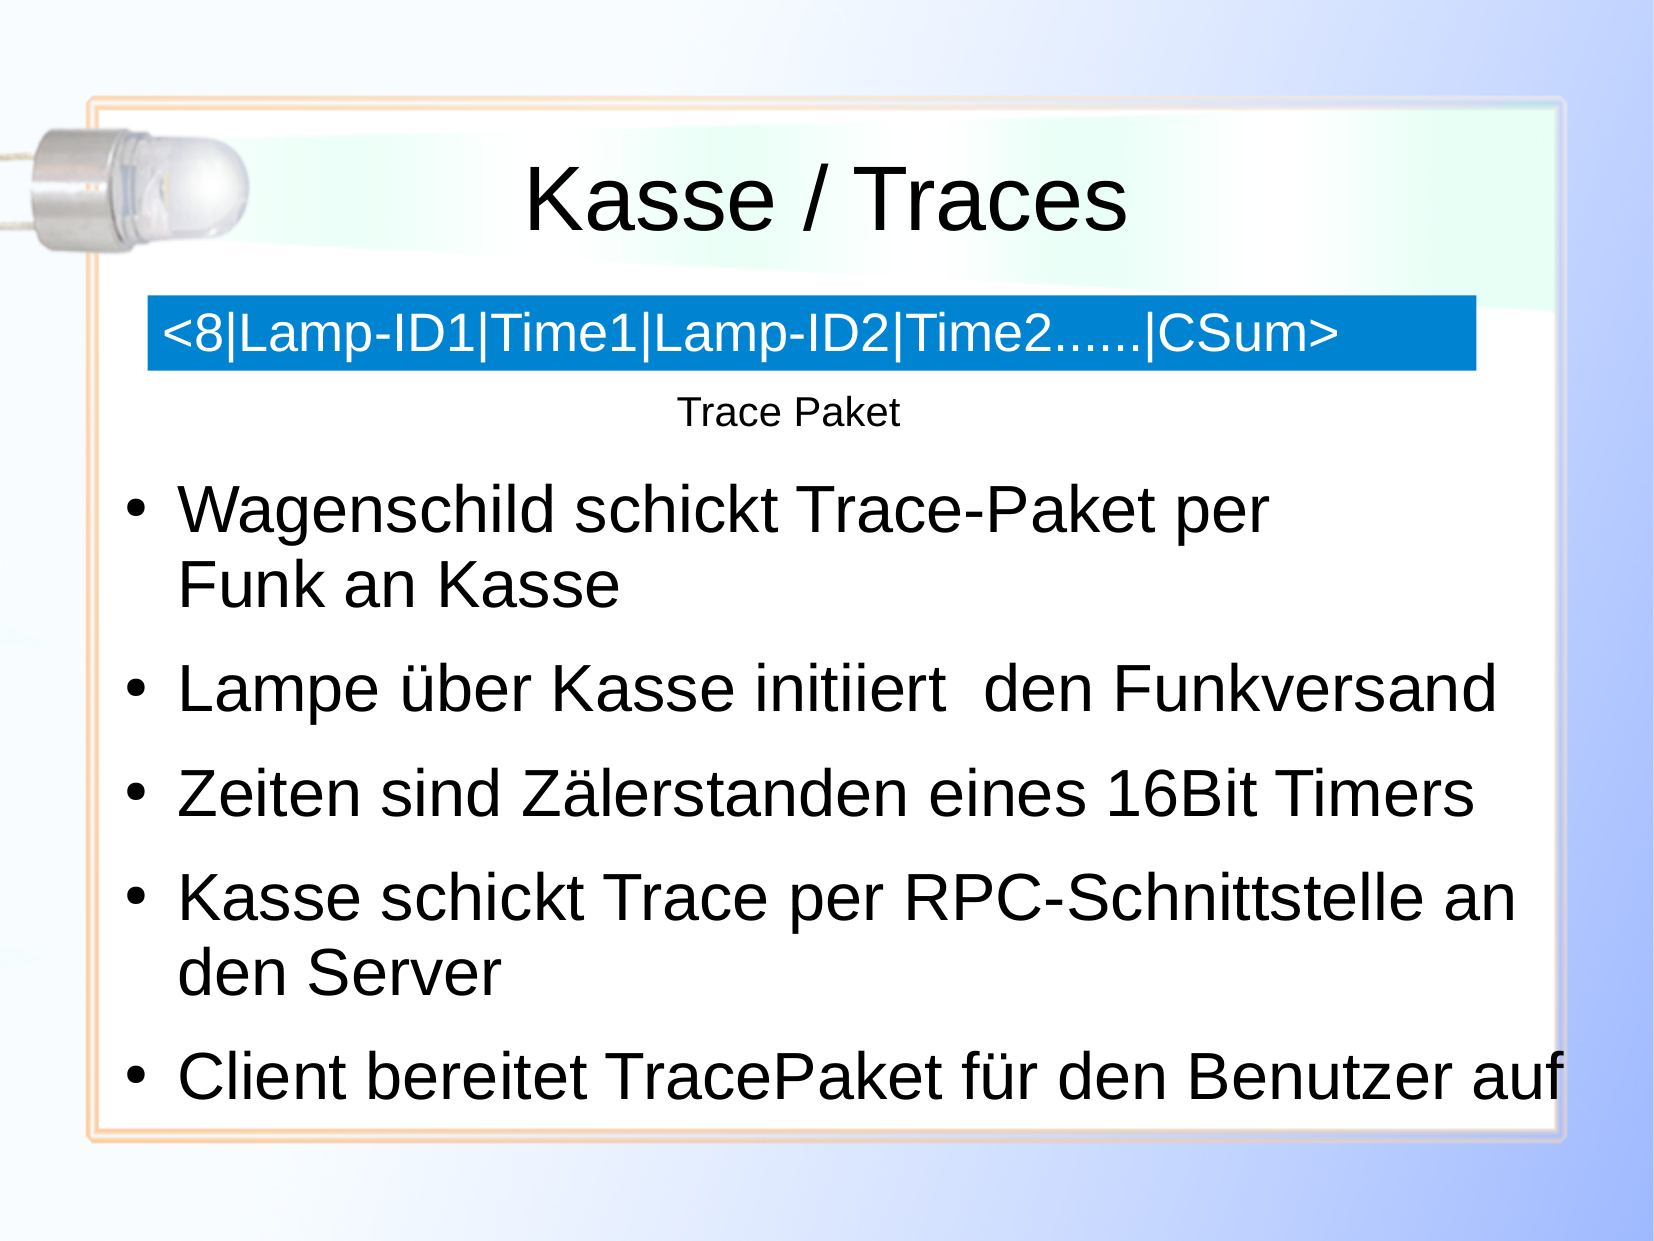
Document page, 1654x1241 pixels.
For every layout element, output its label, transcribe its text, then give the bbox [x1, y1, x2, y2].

picture [0, 0, 1654, 1241]
text_box Trace Paket [661, 381, 916, 443]
title Kasse / Traces [82, 102, 1571, 296]
text_box <8|Lamp-ID1|Time1|Lamp-ID2|Time2......|CSum> [147, 295, 1477, 371]
list Wagenschild schickt Trace-Paket per Funk an Kasse Lampe über Kasse initiiert den Funkversand Zeiten sind Zälerstanden eines 16Bit Timers Kasse schickt Trace per RPC-Schnittstelle an den Server Client bereitet TracePaket für den Benutzer auf [106, 472, 1595, 1241]
